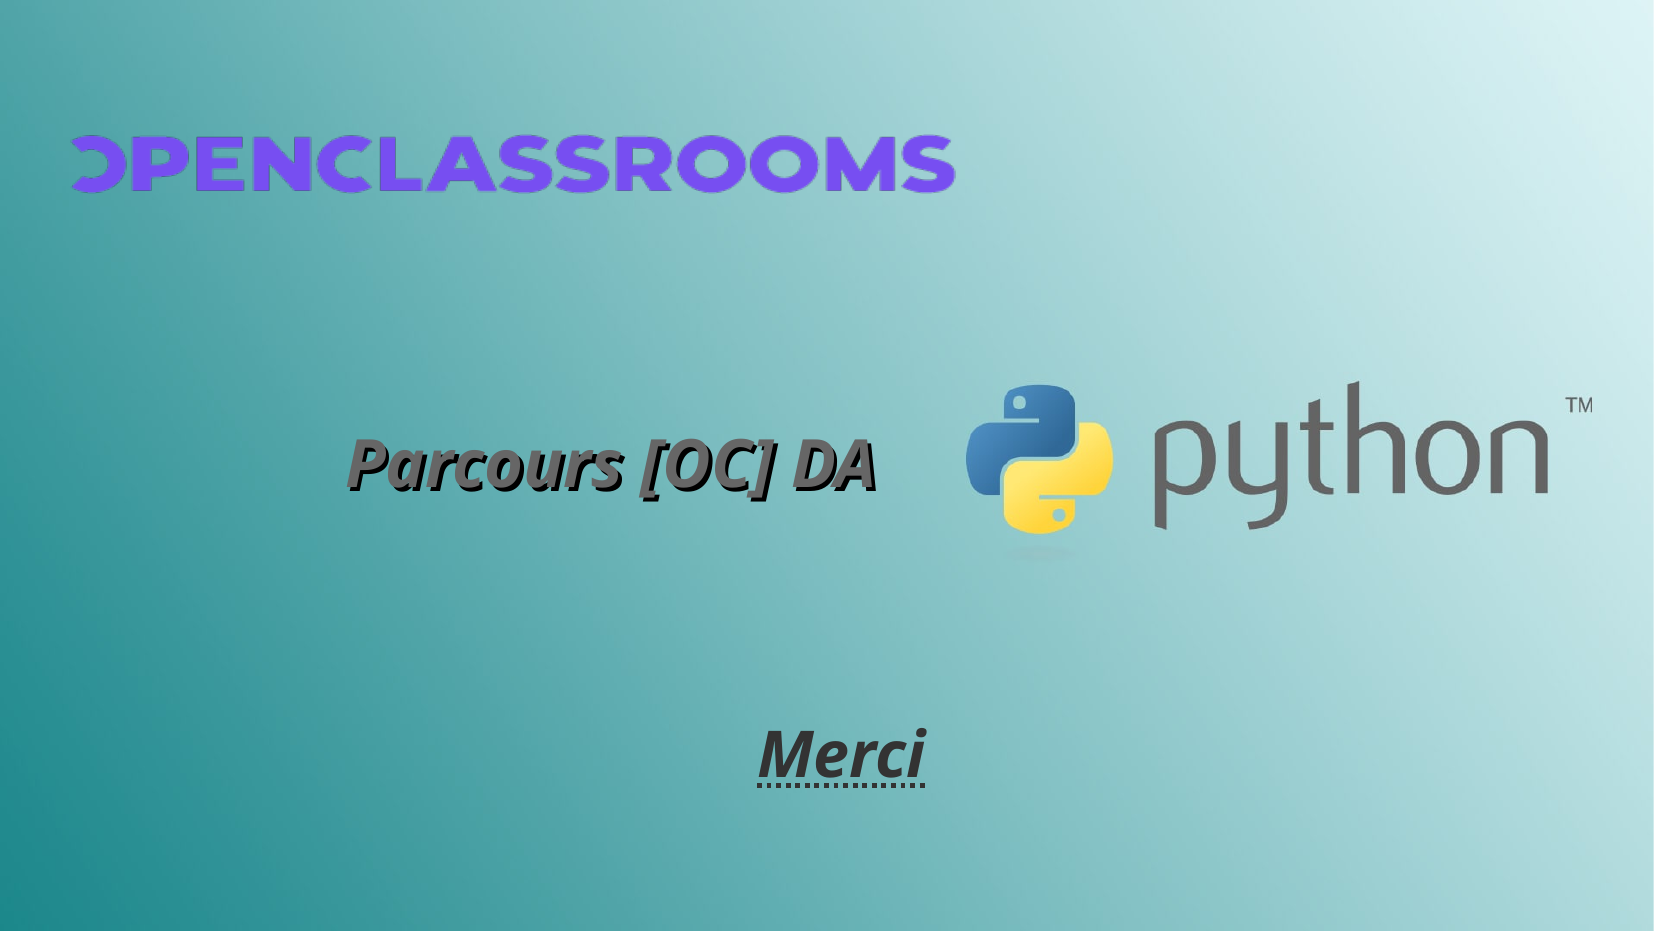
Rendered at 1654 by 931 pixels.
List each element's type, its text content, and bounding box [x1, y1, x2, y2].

list Merci [88, 708, 1595, 798]
title Parcours [OC] DA [177, 383, 1046, 540]
picture [0, 0, 1654, 931]
